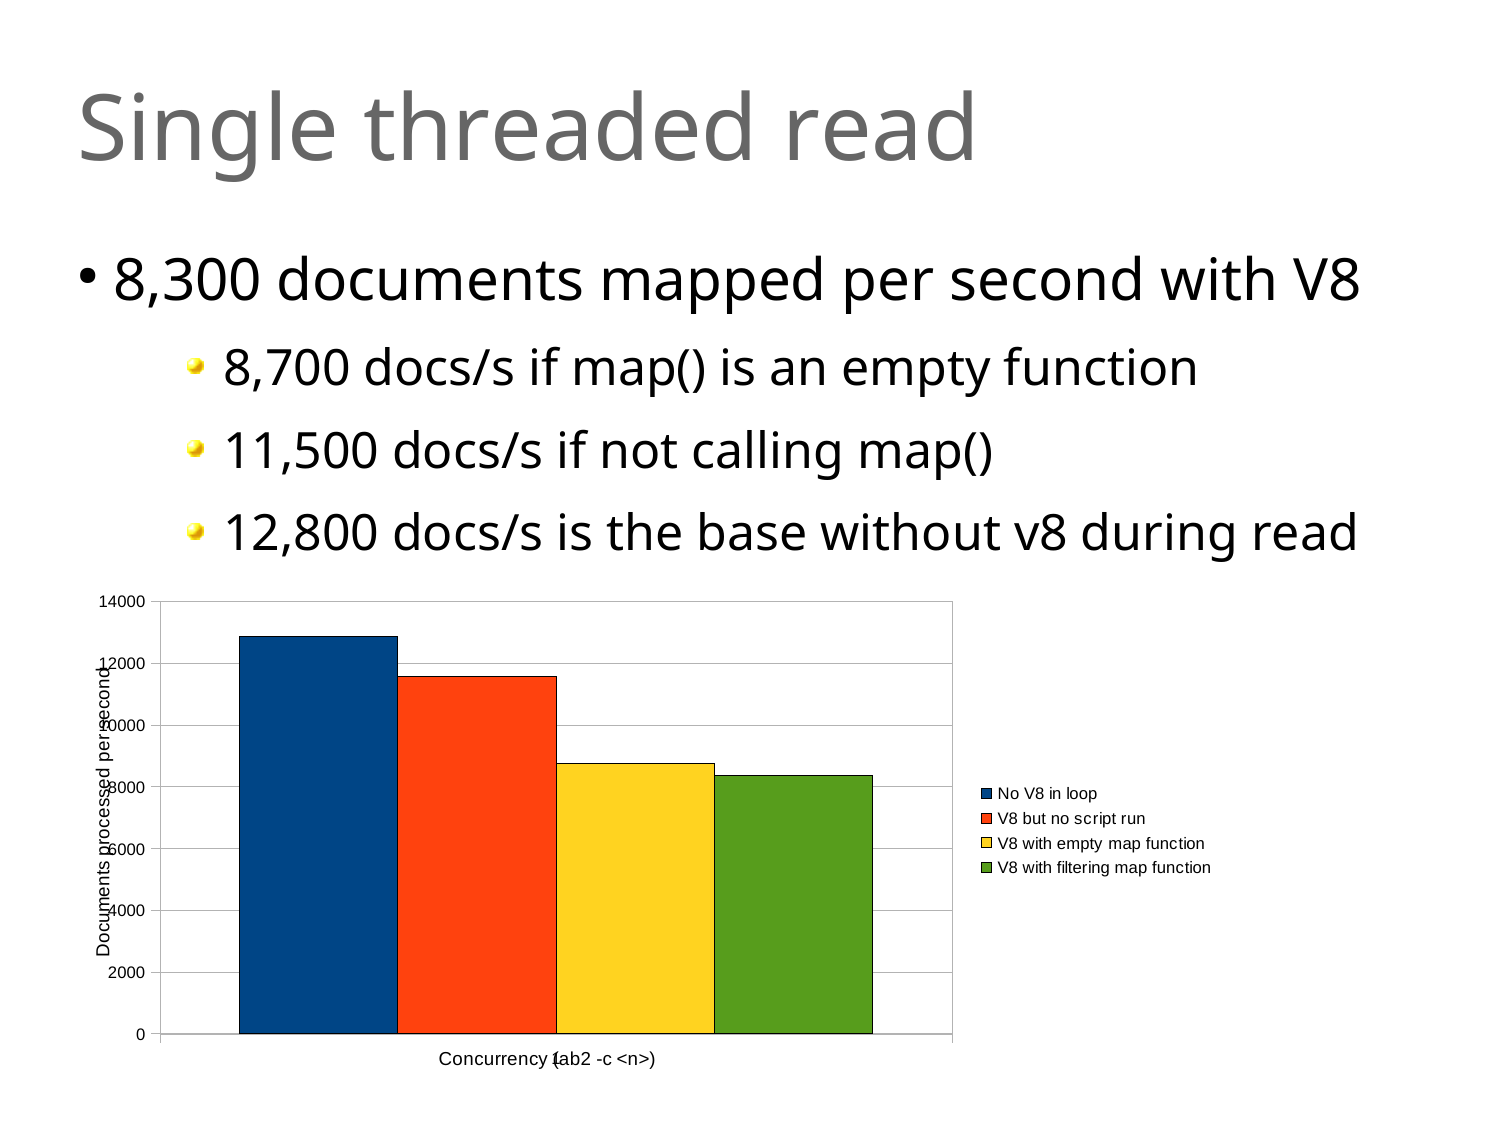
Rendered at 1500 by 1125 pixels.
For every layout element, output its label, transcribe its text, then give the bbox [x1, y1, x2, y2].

title Single threaded read [62, 0, 1438, 251]
list 8,300 documents mapped per second with V8 8,700 docs/s if map() is an empty function 11,500 docs/s if not calling map() 12,800 docs/s is the base without v8 during read [62, 251, 1438, 981]
chart [62, 582, 1259, 1086]
